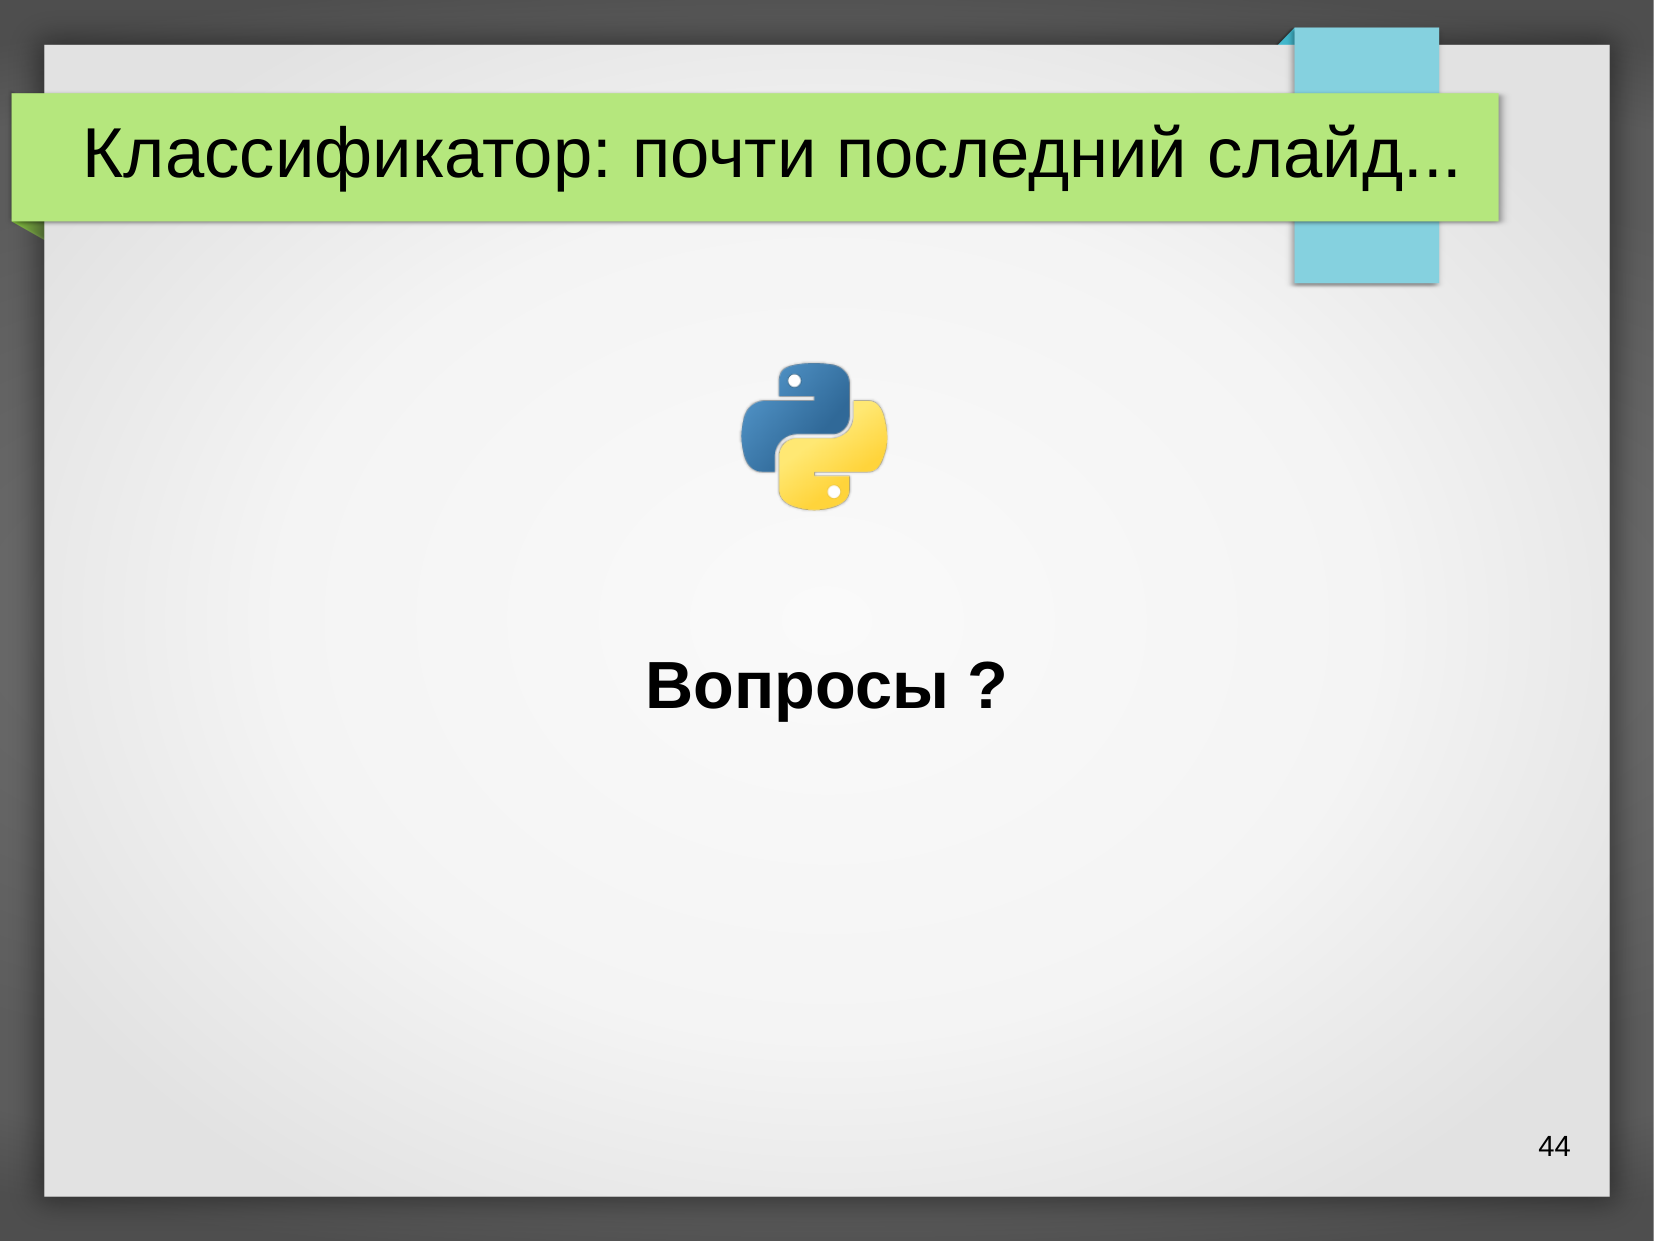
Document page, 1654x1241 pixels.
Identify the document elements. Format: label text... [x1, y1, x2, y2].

picture [0, 0, 1654, 1241]
title Классификатор: почти последний слайд... [82, 49, 1571, 236]
subtitle Вопросы ? [82, 236, 1571, 1134]
